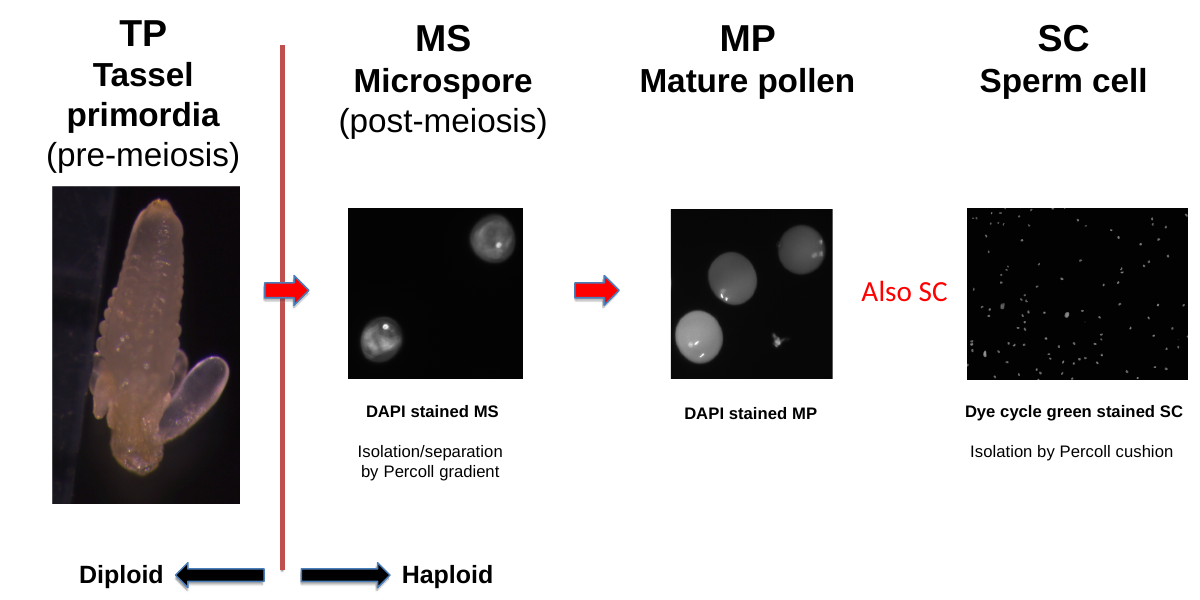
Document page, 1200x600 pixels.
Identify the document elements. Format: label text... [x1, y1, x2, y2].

text_box TP Tassel primordia (pre-meiosis) [3, 1, 283, 181]
text_box 0.1mm [763, 376, 845, 431]
text_box [175, 562, 265, 588]
text_box 1µM [451, 441, 555, 547]
text_box Also SC [846, 264, 963, 315]
picture [52, 186, 240, 504]
text_box Haploid [387, 551, 509, 597]
text_box [574, 275, 620, 306]
text_box [301, 562, 391, 588]
text_box DAPI stained MP [669, 395, 833, 430]
picture [670, 209, 833, 379]
text_box MP Mature pollen [624, 6, 871, 107]
text_box MS Microspore (post-meiosis) [323, 6, 563, 147]
text_box SC Sperm cell [964, 6, 1163, 107]
picture [967, 208, 1188, 380]
text_box DAPI stained MS Isolation/separation by Percoll gradient [342, 393, 523, 488]
picture [348, 208, 523, 379]
text_box Diploid [64, 551, 179, 597]
text_box Dye cycle green stained SC Isolation by Percoll cushion [950, 393, 1199, 488]
text_box [264, 275, 309, 306]
